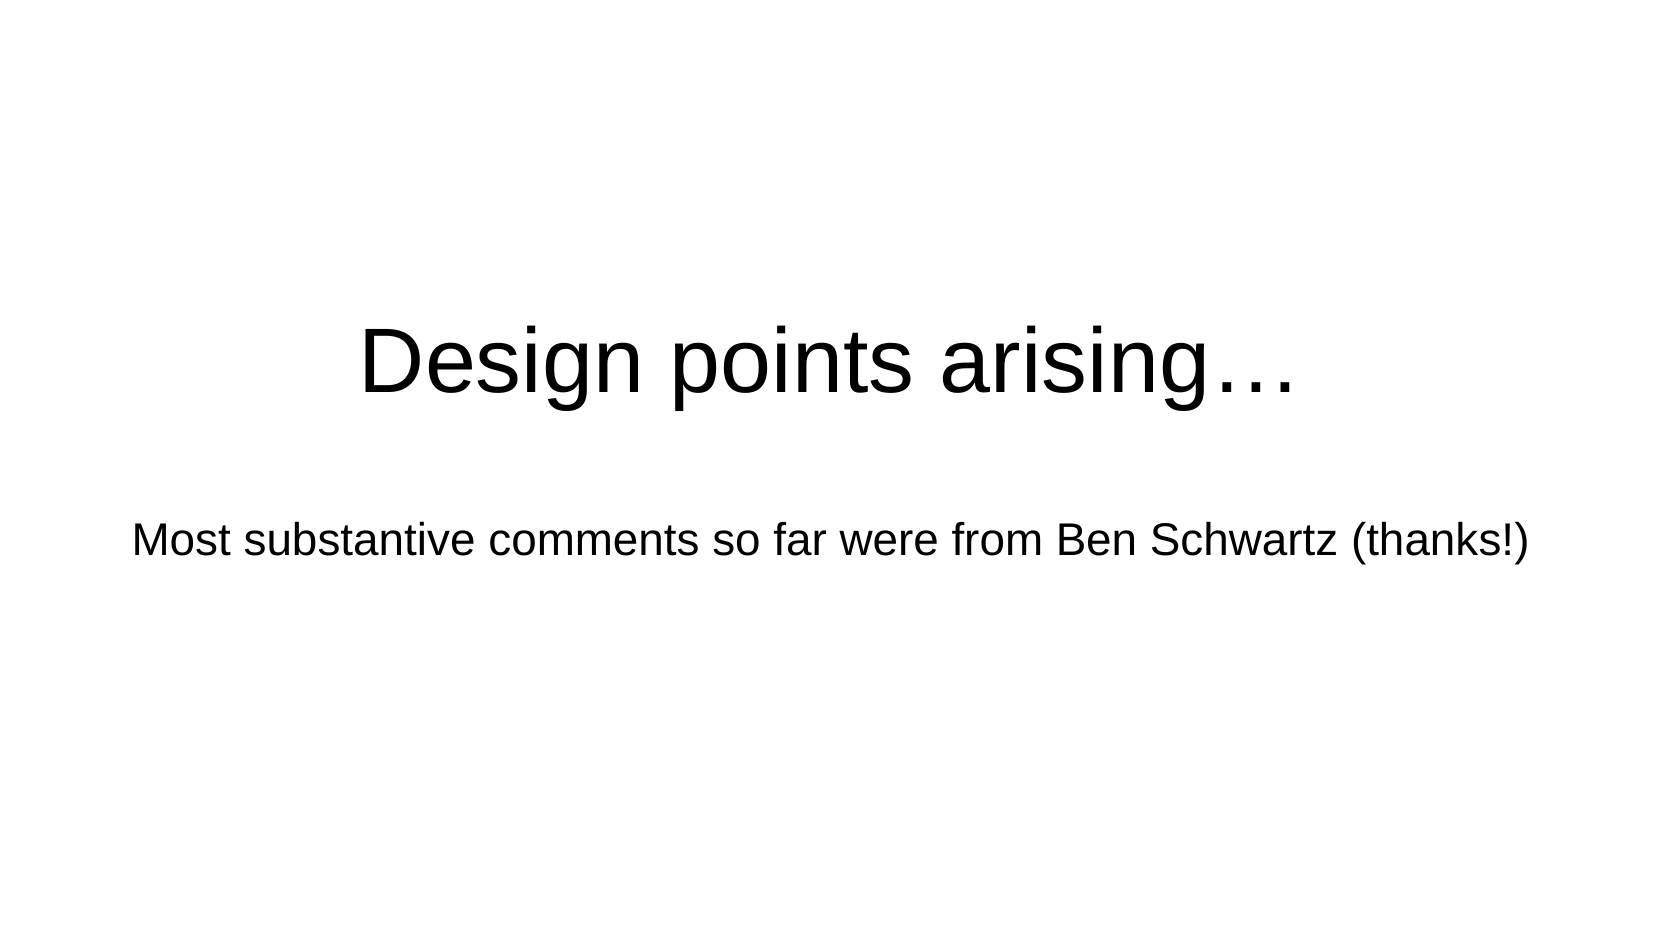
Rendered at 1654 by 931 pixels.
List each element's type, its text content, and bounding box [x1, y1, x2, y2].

title Design points arising… Most substantive comments so far were from Ben Schwartz (thanks!) [86, 309, 1576, 566]
